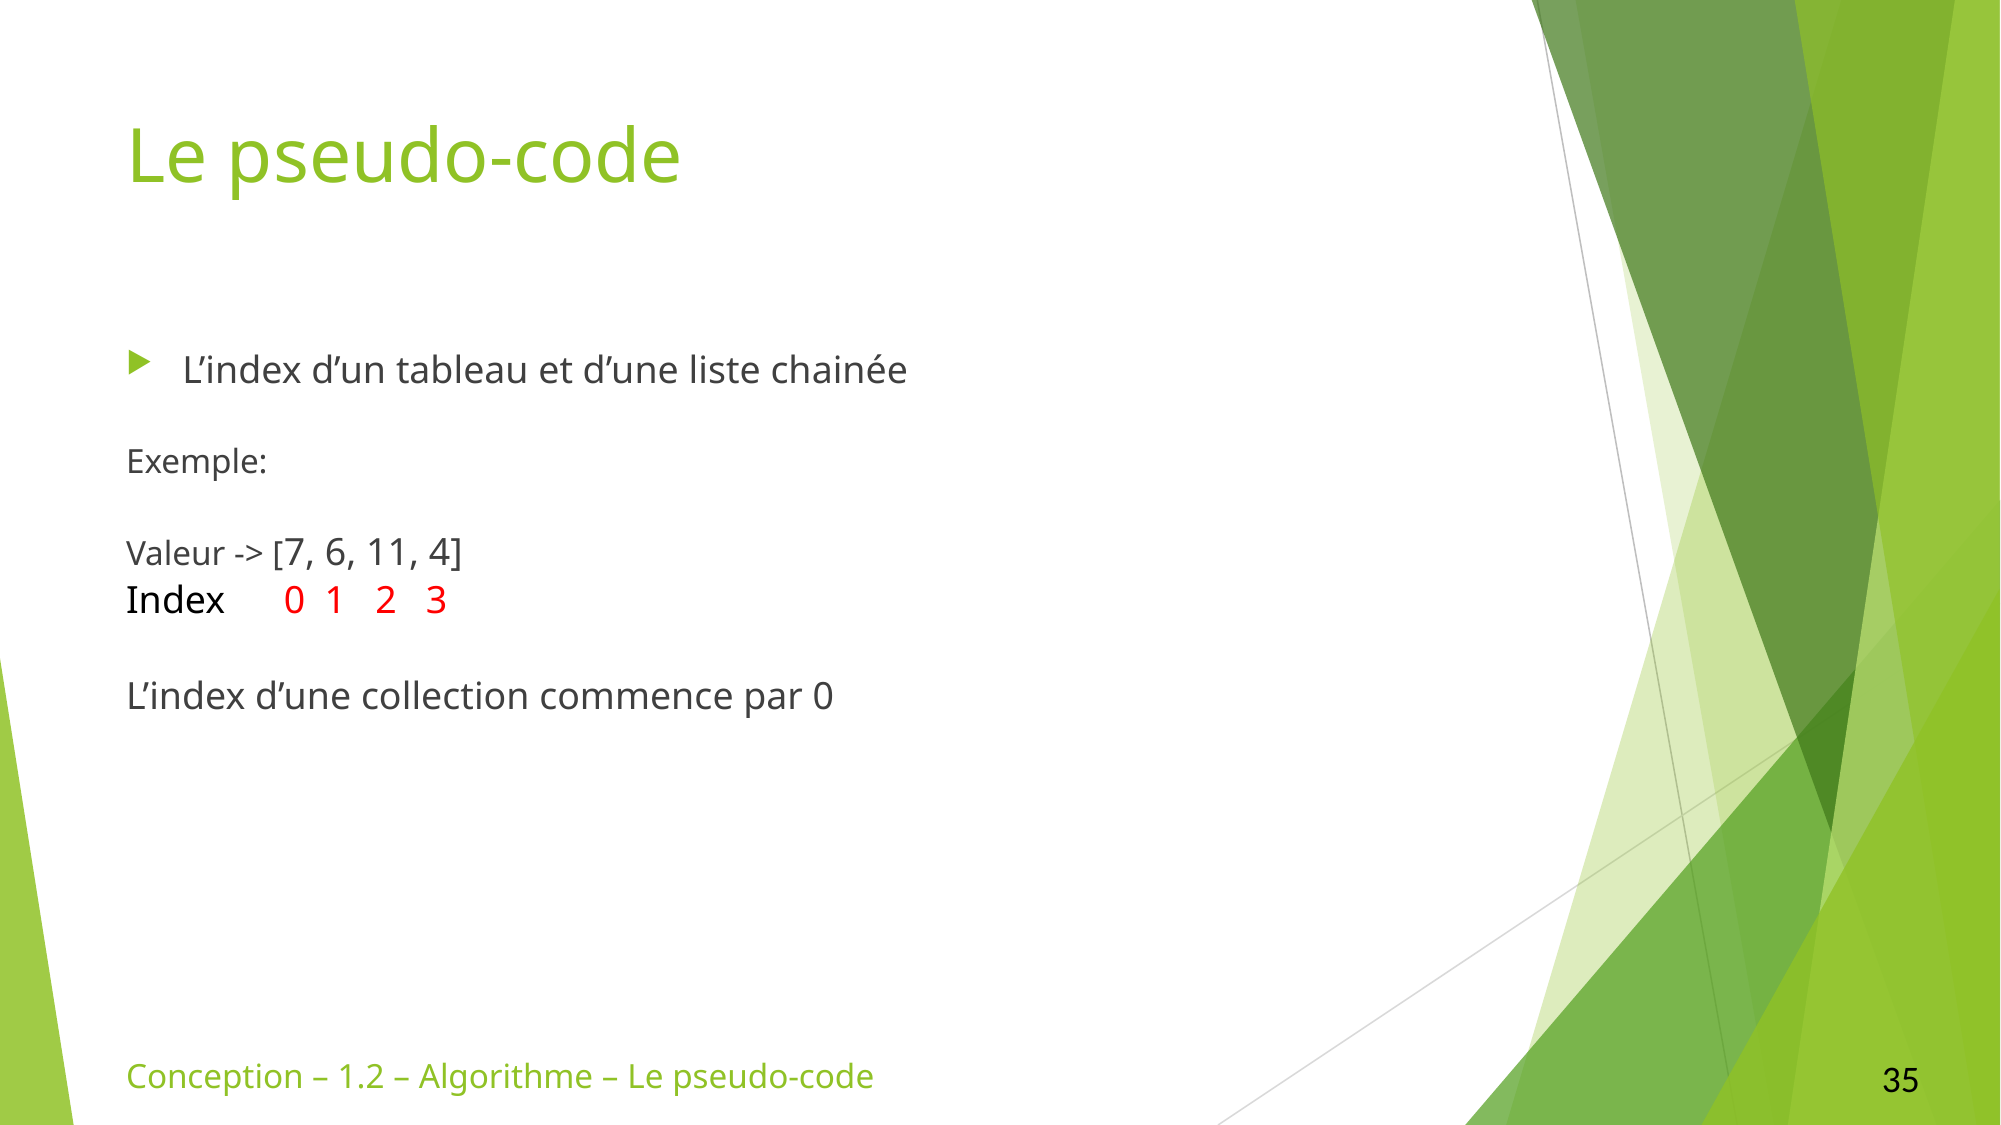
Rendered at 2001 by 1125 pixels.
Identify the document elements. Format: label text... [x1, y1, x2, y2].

text_box [1866, 1047, 1979, 1108]
title Le pseudo-code [111, 99, 1522, 317]
list L’index d’un tableau et d’une liste chainée Exemple: Valeur -> [7, 6, 11, 4] Index 0 1 2 3 L’index d’une collection commence par 0 [111, 354, 1522, 992]
text_box Conception – 1.2 – Algorithme – Le pseudo-code [111, 1047, 1094, 1109]
